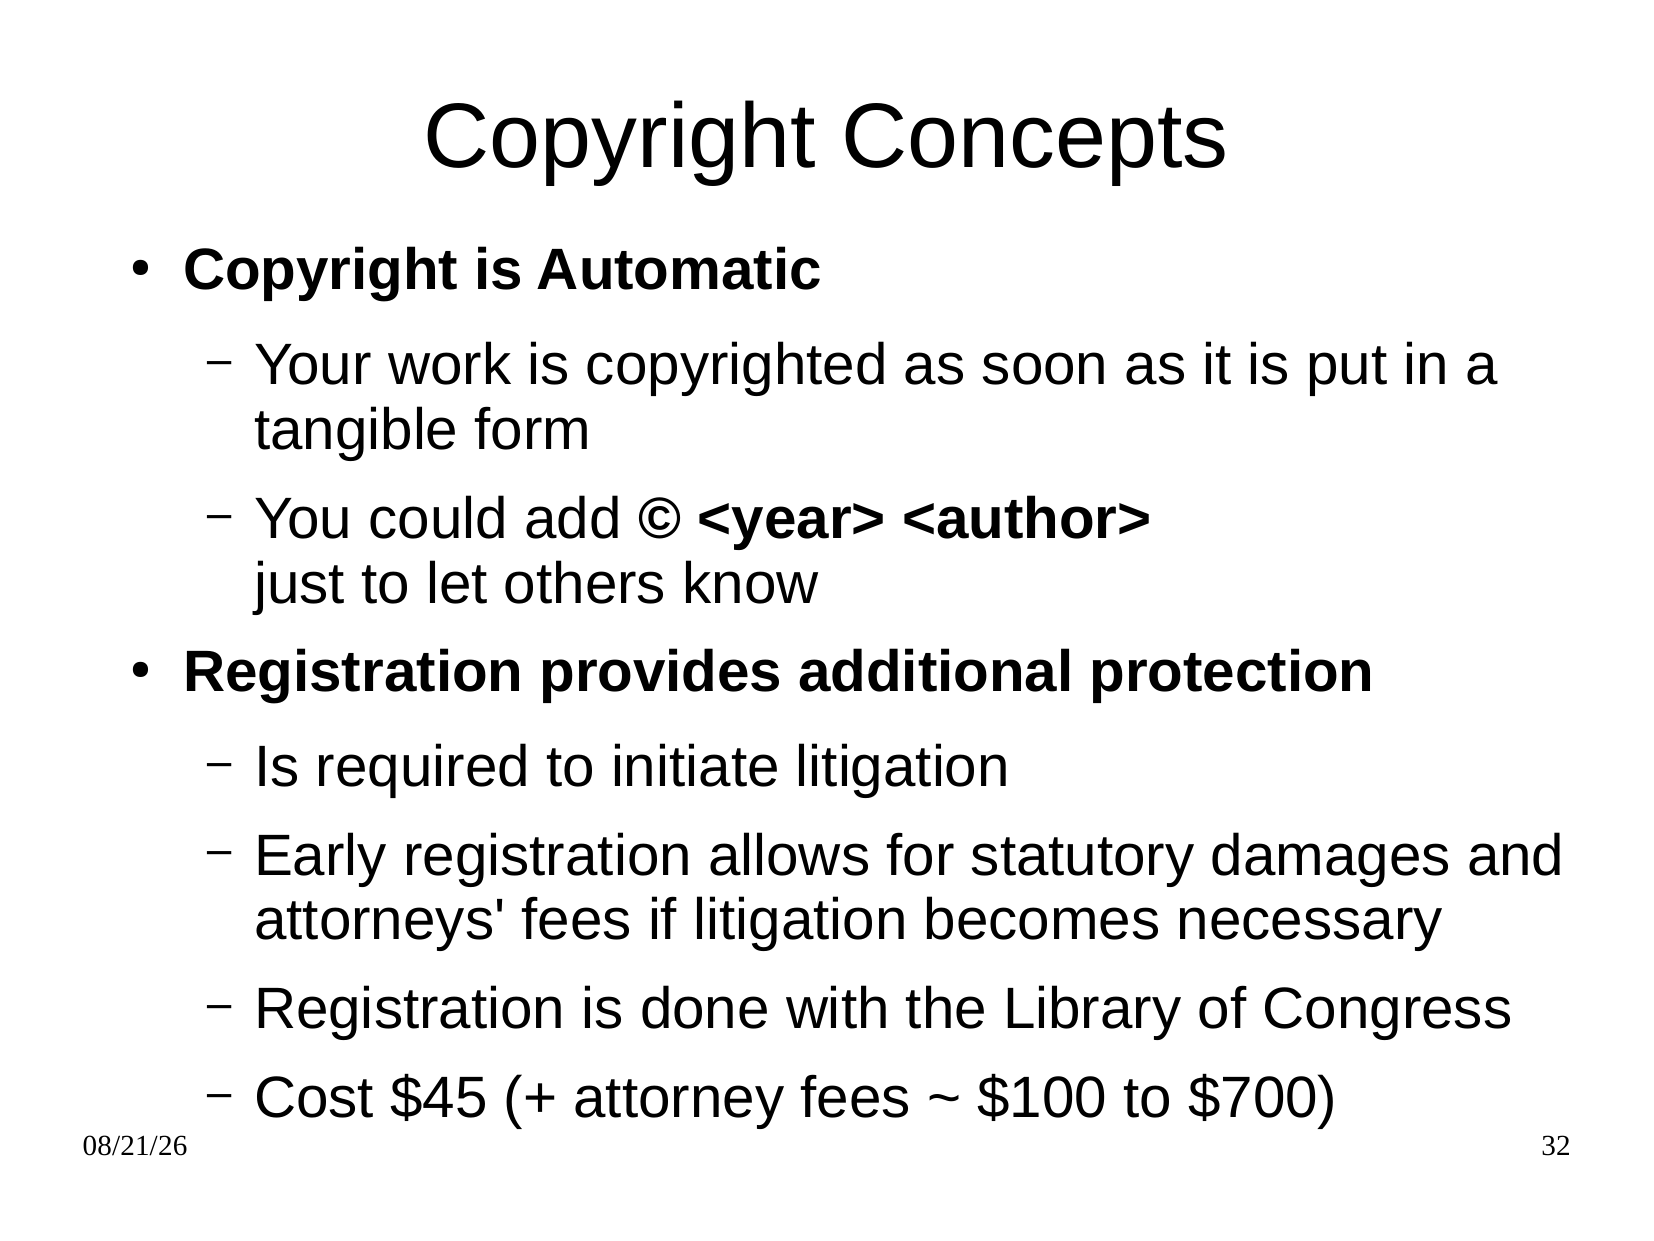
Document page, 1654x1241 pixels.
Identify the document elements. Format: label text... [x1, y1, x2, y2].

title Copyright Concepts [82, 31, 1571, 239]
list Copyright is Automatic Your work is copyrighted as soon as it is put in a tangible form You could add © <year> <author> just to let others know Registration provides additional protection Is required to initiate litigation Early registration allows for statutory damages and attorneys' fees if litigation becomes necessary Registration is done with the Library of Congress Cost $45 (+ attorney fees ~ $100 to $700) [112, 237, 1576, 1130]
